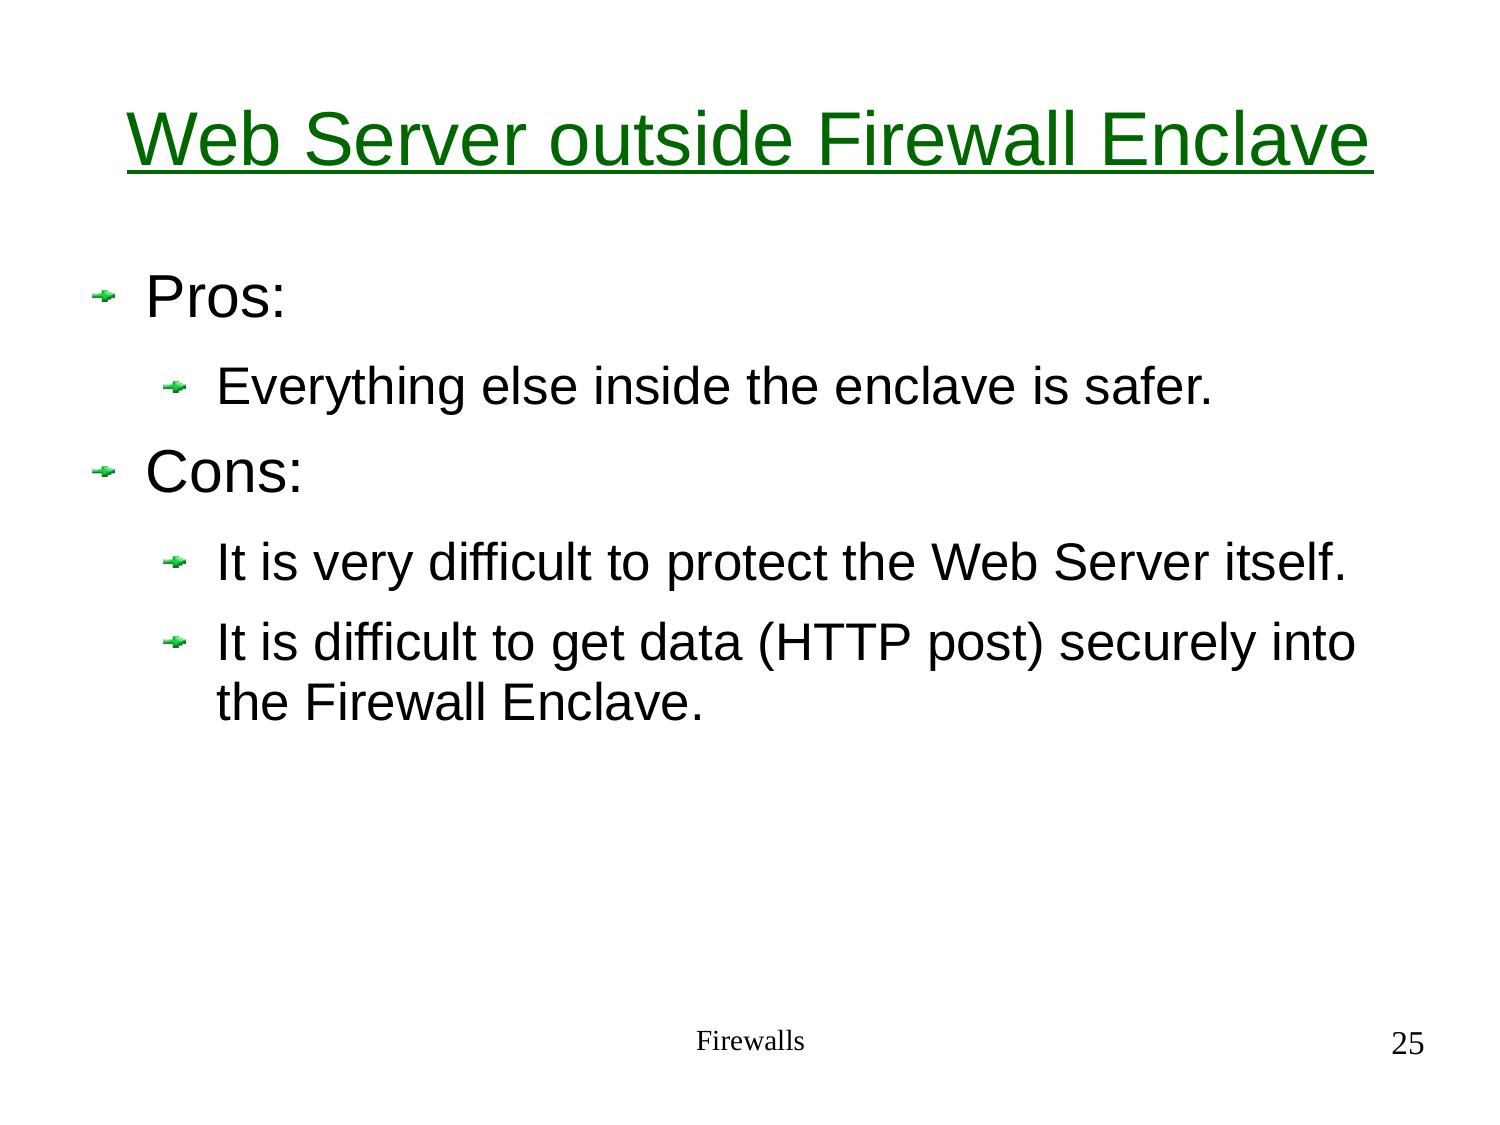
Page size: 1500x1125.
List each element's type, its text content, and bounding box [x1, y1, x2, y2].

title Web Server outside Firewall Enclave [75, 45, 1425, 233]
list Pros: Everything else inside the enclave is safer. Cons: It is very difficult to protect the Web Server itself. It is difficult to get data (HTTP post) securely into the Firewall Enclave. [75, 262, 1425, 1006]
